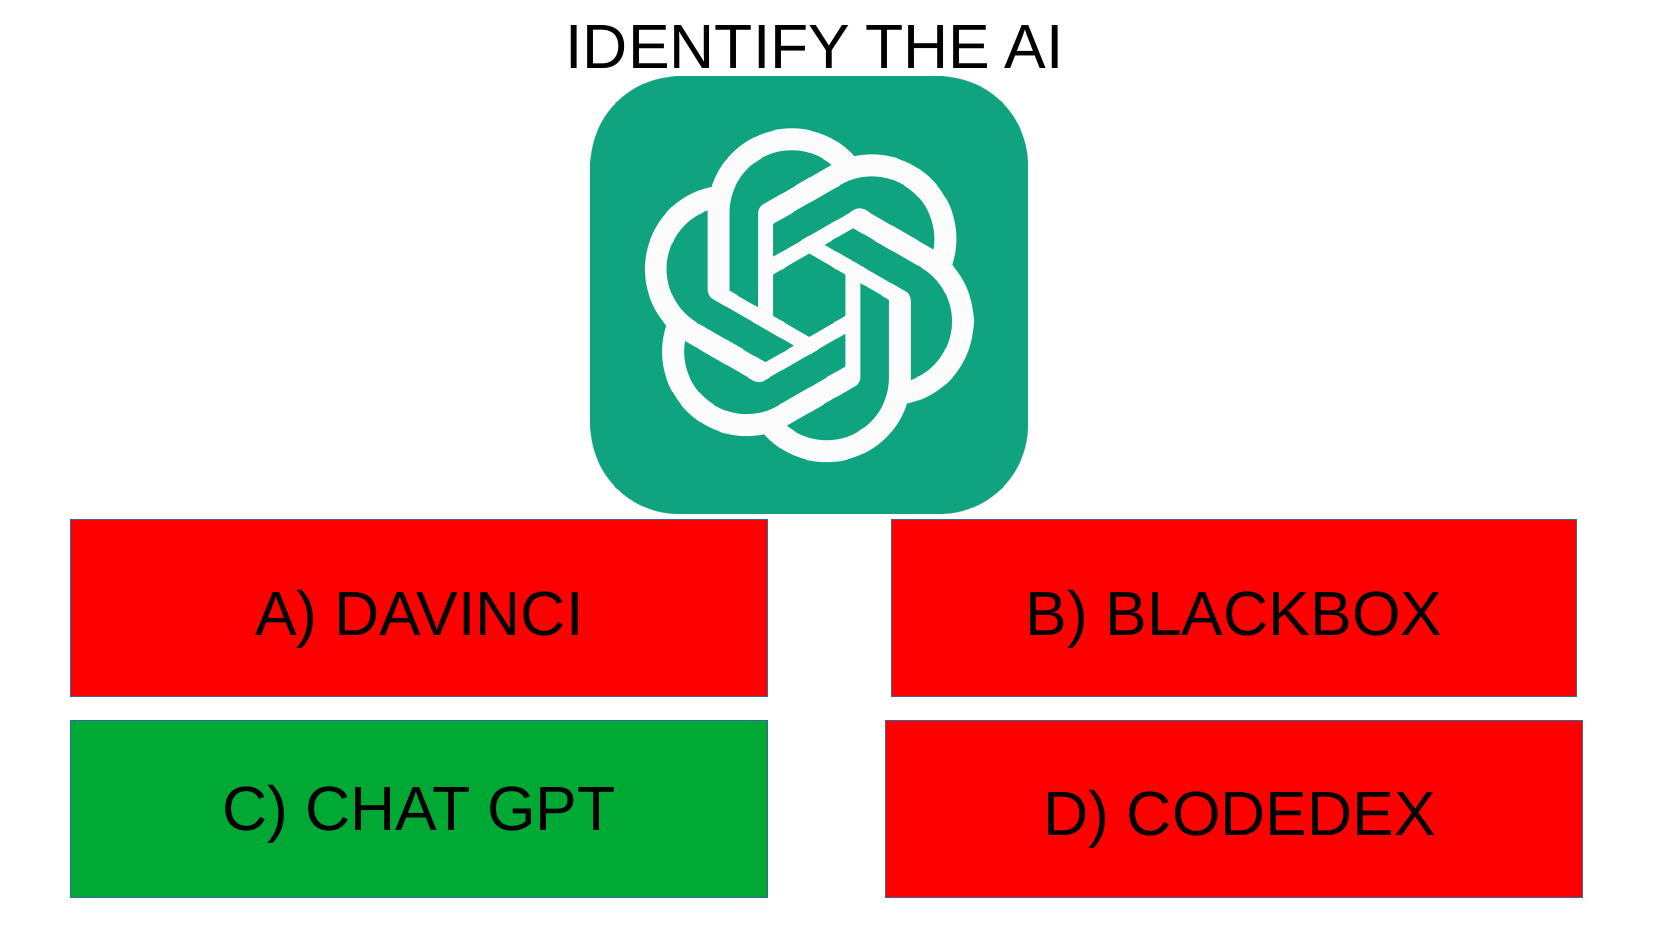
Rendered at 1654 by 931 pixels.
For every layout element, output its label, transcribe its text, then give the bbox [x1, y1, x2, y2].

text_box [891, 519, 1577, 697]
title D) CODEDEX [891, 736, 1589, 892]
picture [590, 76, 1028, 514]
text_box [885, 720, 1583, 898]
title A) DAVINCI [70, 535, 768, 691]
title C) CHAT GPT [70, 730, 768, 886]
text_box [70, 886, 768, 898]
title B) BLACKBOX [909, 535, 1560, 692]
text_box [70, 691, 768, 697]
text_box [70, 720, 768, 730]
title IDENTIFY THE AI [70, 0, 1559, 125]
text_box [70, 519, 768, 535]
